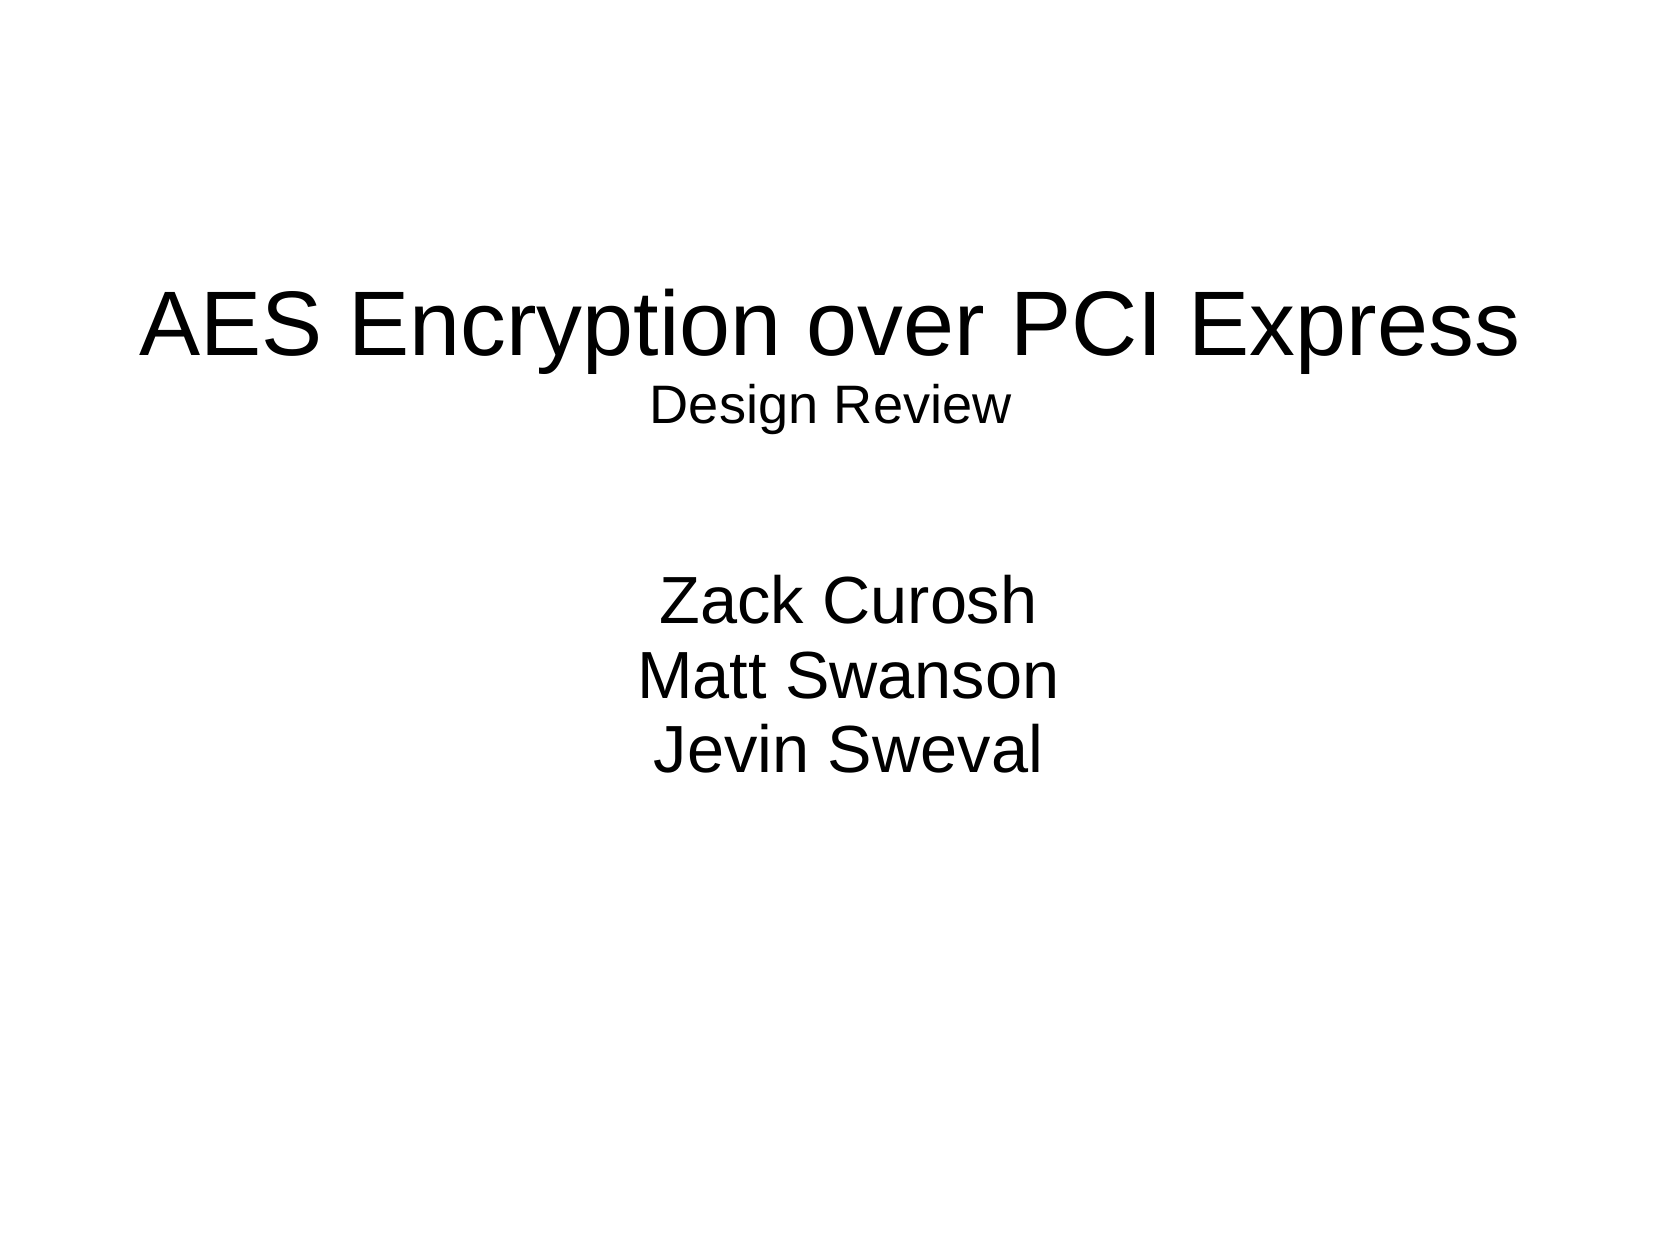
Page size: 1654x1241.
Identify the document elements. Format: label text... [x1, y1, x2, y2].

title AES Encryption over PCI Express Design Review [86, 257, 1576, 450]
subtitle Zack Curosh Matt Swanson Jevin Sweval [86, 450, 1576, 901]
